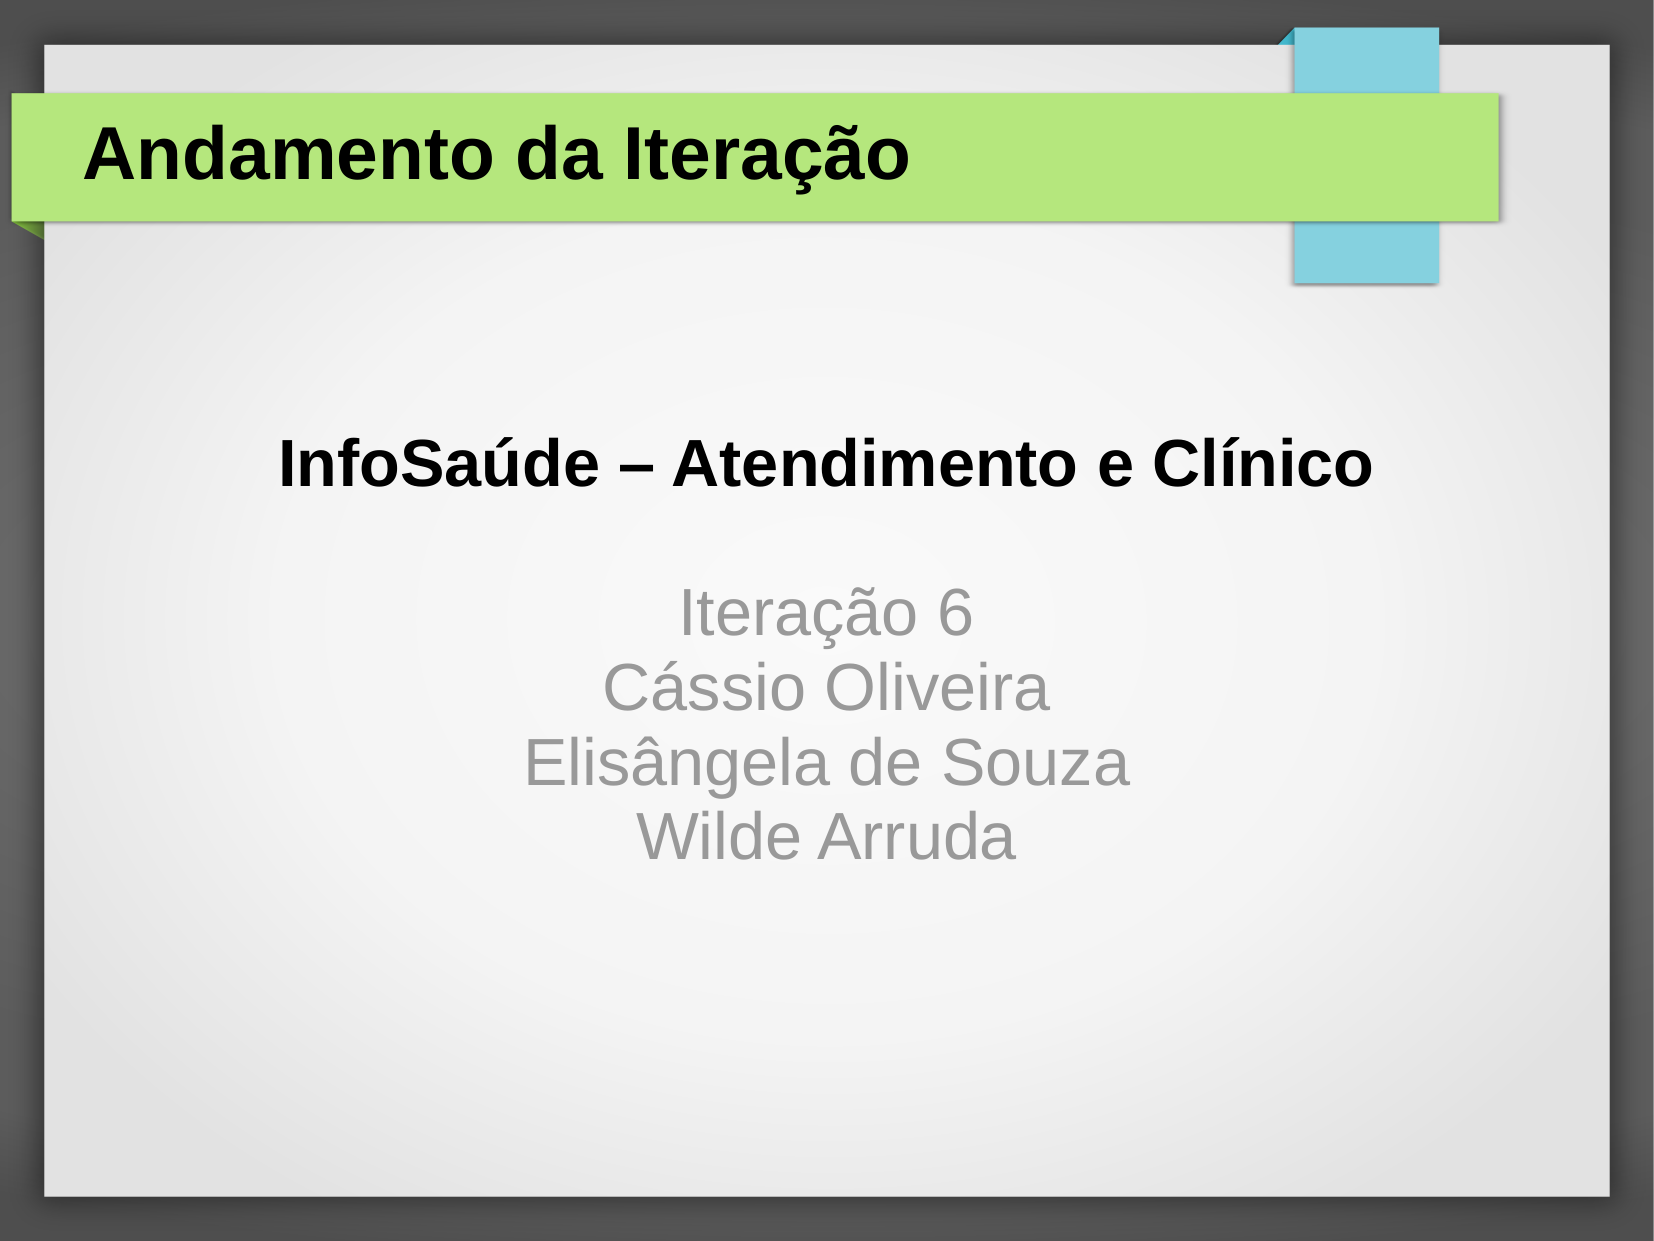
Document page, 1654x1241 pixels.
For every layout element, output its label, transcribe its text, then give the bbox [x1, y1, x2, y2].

title Andamento da Iteração [82, 94, 1264, 213]
subtitle InfoSaúde – Atendimento e Clínico Iteração 6 Cássio Oliveira Elisângela de Souza Wilde Arruda [82, 290, 1571, 1010]
picture [0, 0, 1654, 1241]
